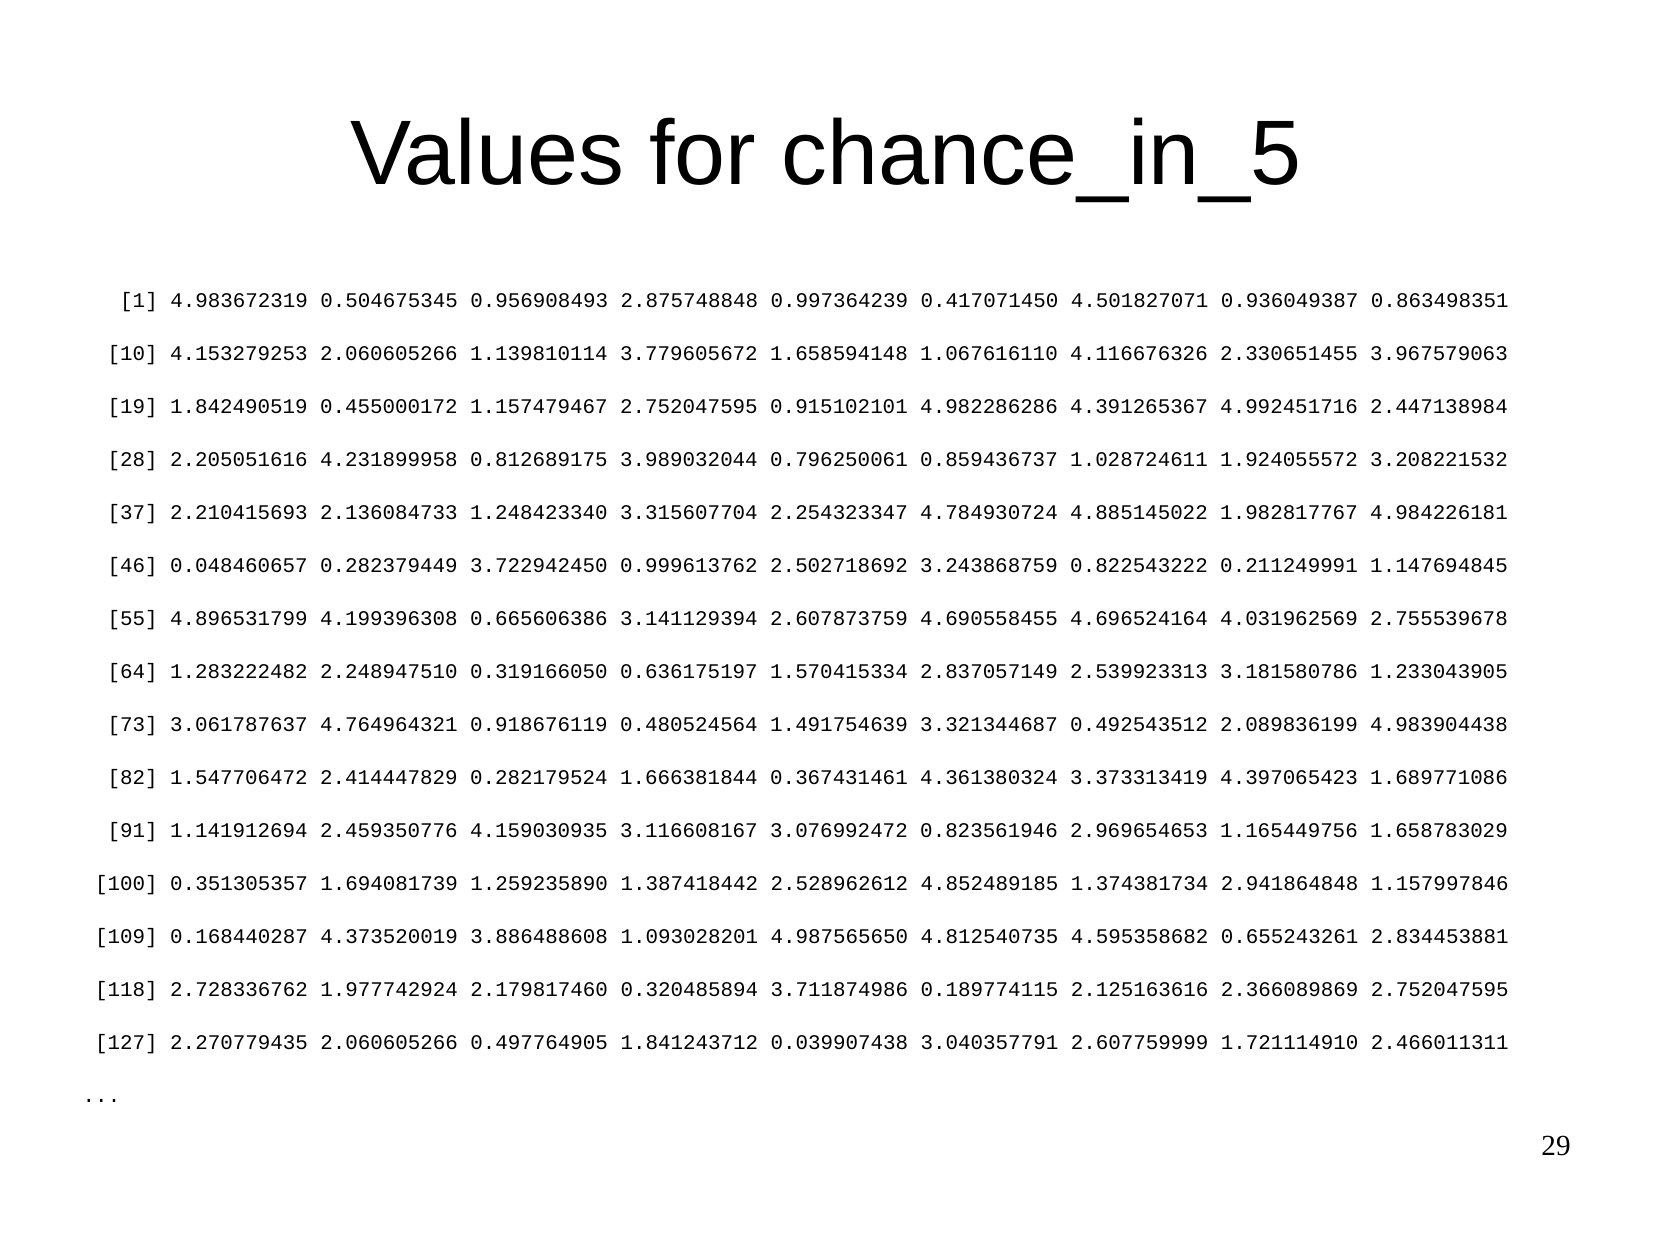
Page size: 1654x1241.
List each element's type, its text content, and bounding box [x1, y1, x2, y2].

title Values for chance_in_5 [82, 49, 1571, 257]
list [1] 4.983672319 0.504675345 0.956908493 2.875748848 0.997364239 0.417071450 4.501827071 0.936049387 0.863498351 [10] 4.153279253 2.060605266 1.139810114 3.779605672 1.658594148 1.067616110 4.116676326 2.330651455 3.967579063 [19] 1.842490519 0.455000172 1.157479467 2.752047595 0.915102101 4.982286286 4.391265367 4.992451716 2.447138984 [28] 2.205051616 4.231899958 0.812689175 3.989032044 0.796250061 0.859436737 1.028724611 1.924055572 3.208221532 [37] 2.210415693 2.136084733 1.248423340 3.315607704 2.254323347 4.784930724 4.885145022 1.982817767 4.984226181 [46] 0.048460657 0.282379449 3.722942450 0.999613762 2.502718692 3.243868759 0.822543222 0.211249991 1.147694845 [55] 4.896531799 4.199396308 0.665606386 3.141129394 2.607873759 4.690558455 4.696524164 4.031962569 2.755539678 [64] 1.283222482 2.248947510 0.319166050 0.636175197 1.570415334 2.837057149 2.539923313 3.181580786 1.233043905 [73] 3.061787637 4.764964321 0.918676119 0.480524564 1.491754639 3.321344687 0.492543512 2.089836199 4.983904438 [82] 1.547706472 2.414447829 0.282179524 1.666381844 0.367431461 4.361380324 3.373313419 4.397065423 1.689771086 [91] 1.141912694 2.459350776 4.159030935 3.116608167 3.076992472 0.823561946 2.969654653 1.165449756 1.658783029 [100] 0.351305357 1.694081739 1.259235890 1.387418442 2.528962612 4.852489185 1.374381734 2.941864848 1.157997846 [109] 0.168440287 4.373520019 3.886488608 1.093028201 4.987565650 4.812540735 4.595358682 0.655243261 2.834453881 [118] 2.728336762 1.977742924 2.179817460 0.320485894 3.711874986 0.189774115 2.125163616 2.366089869 2.752047595 [127] 2.270779435 2.060605266 0.497764905 1.841243712 0.039907438 3.040357791 2.607759999 1.721114910 2.466011311 ... [82, 290, 1571, 1109]
